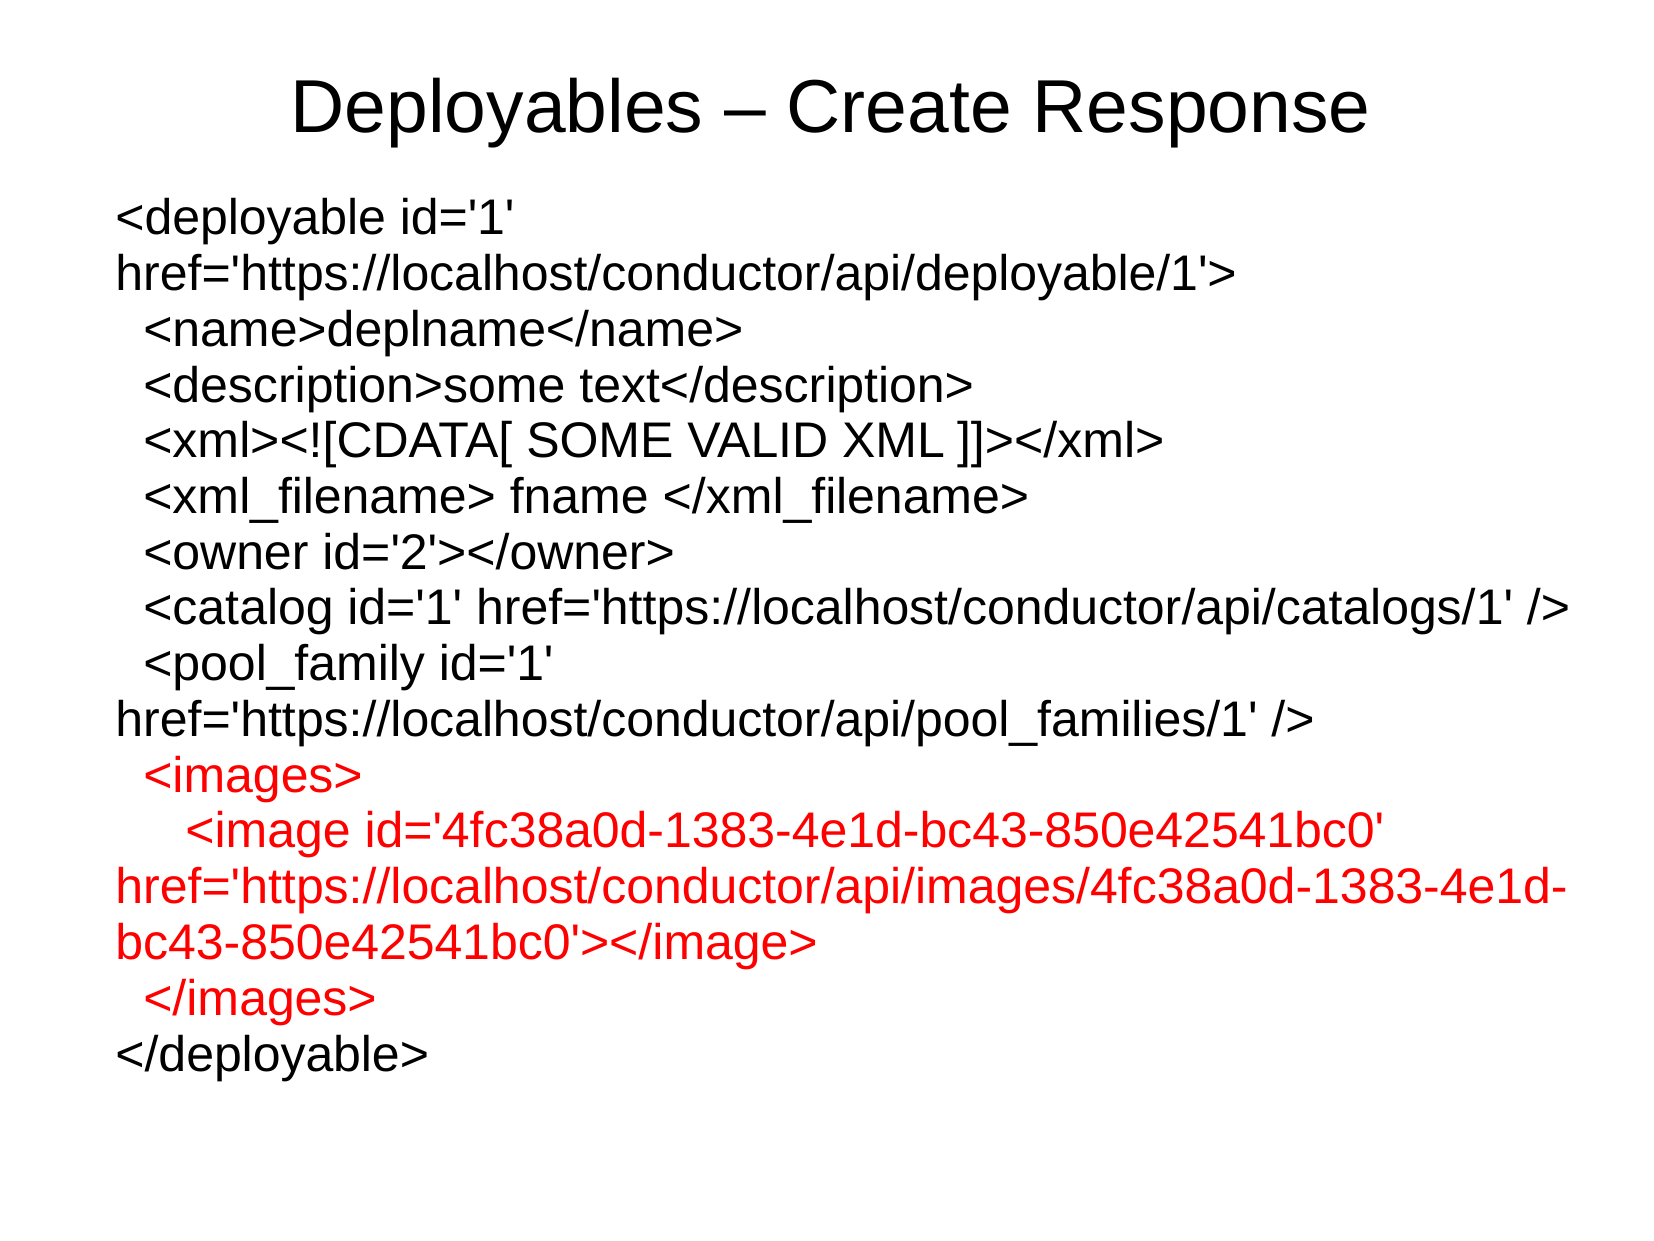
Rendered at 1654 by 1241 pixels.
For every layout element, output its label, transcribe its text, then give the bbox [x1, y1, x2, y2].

subtitle <deployable id='1' href='https://localhost/conductor/api/deployable/1'> <name>deplname</name> <description>some text</description> <xml><![CDATA[ SOME VALID XML ]]></xml> <xml_filename> fname </xml_filename> <owner id='2'></owner> <catalog id='1' href='https://localhost/conductor/api/catalogs/1' /> <pool_family id='1' href='https://localhost/conductor/api/pool_families/1' /> <images> <image id='4fc38a0d-1383-4e1d-bc43-850e42541bc0' href='https://localhost/conductor/api/images/4fc38a0d-1383-4e1d-bc43-850e42541bc0'></image> </images> </deployable> [115, 189, 1631, 1241]
title Deployables – Create Response [86, 2, 1576, 211]
